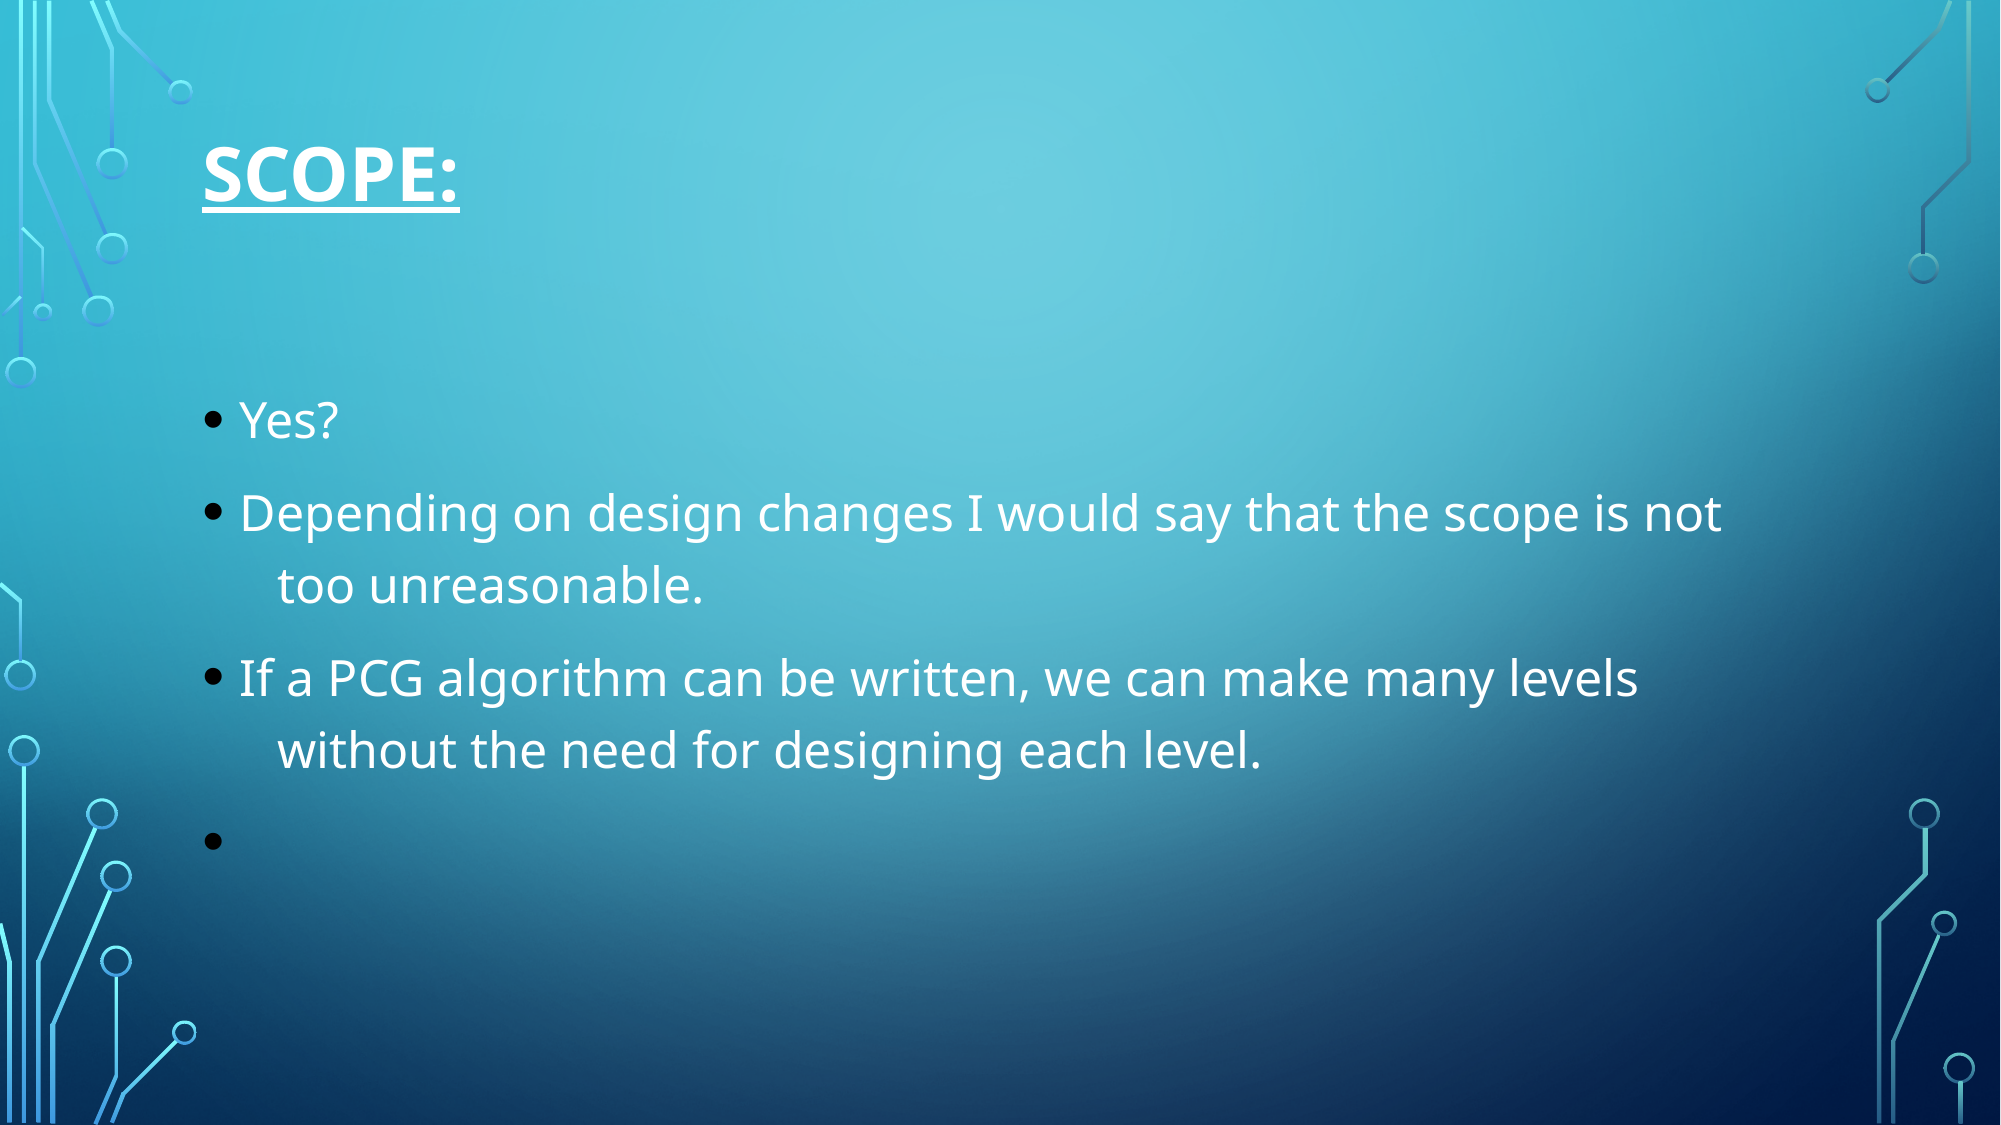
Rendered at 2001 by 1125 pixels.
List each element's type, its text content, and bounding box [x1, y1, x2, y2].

title Scope: [187, 101, 1813, 344]
list Yes? Depending on design changes I would say that the scope is not too unreasonable. If a PCG algorithm can be written, we can make many levels without the need for designing each level. [187, 369, 1813, 951]
